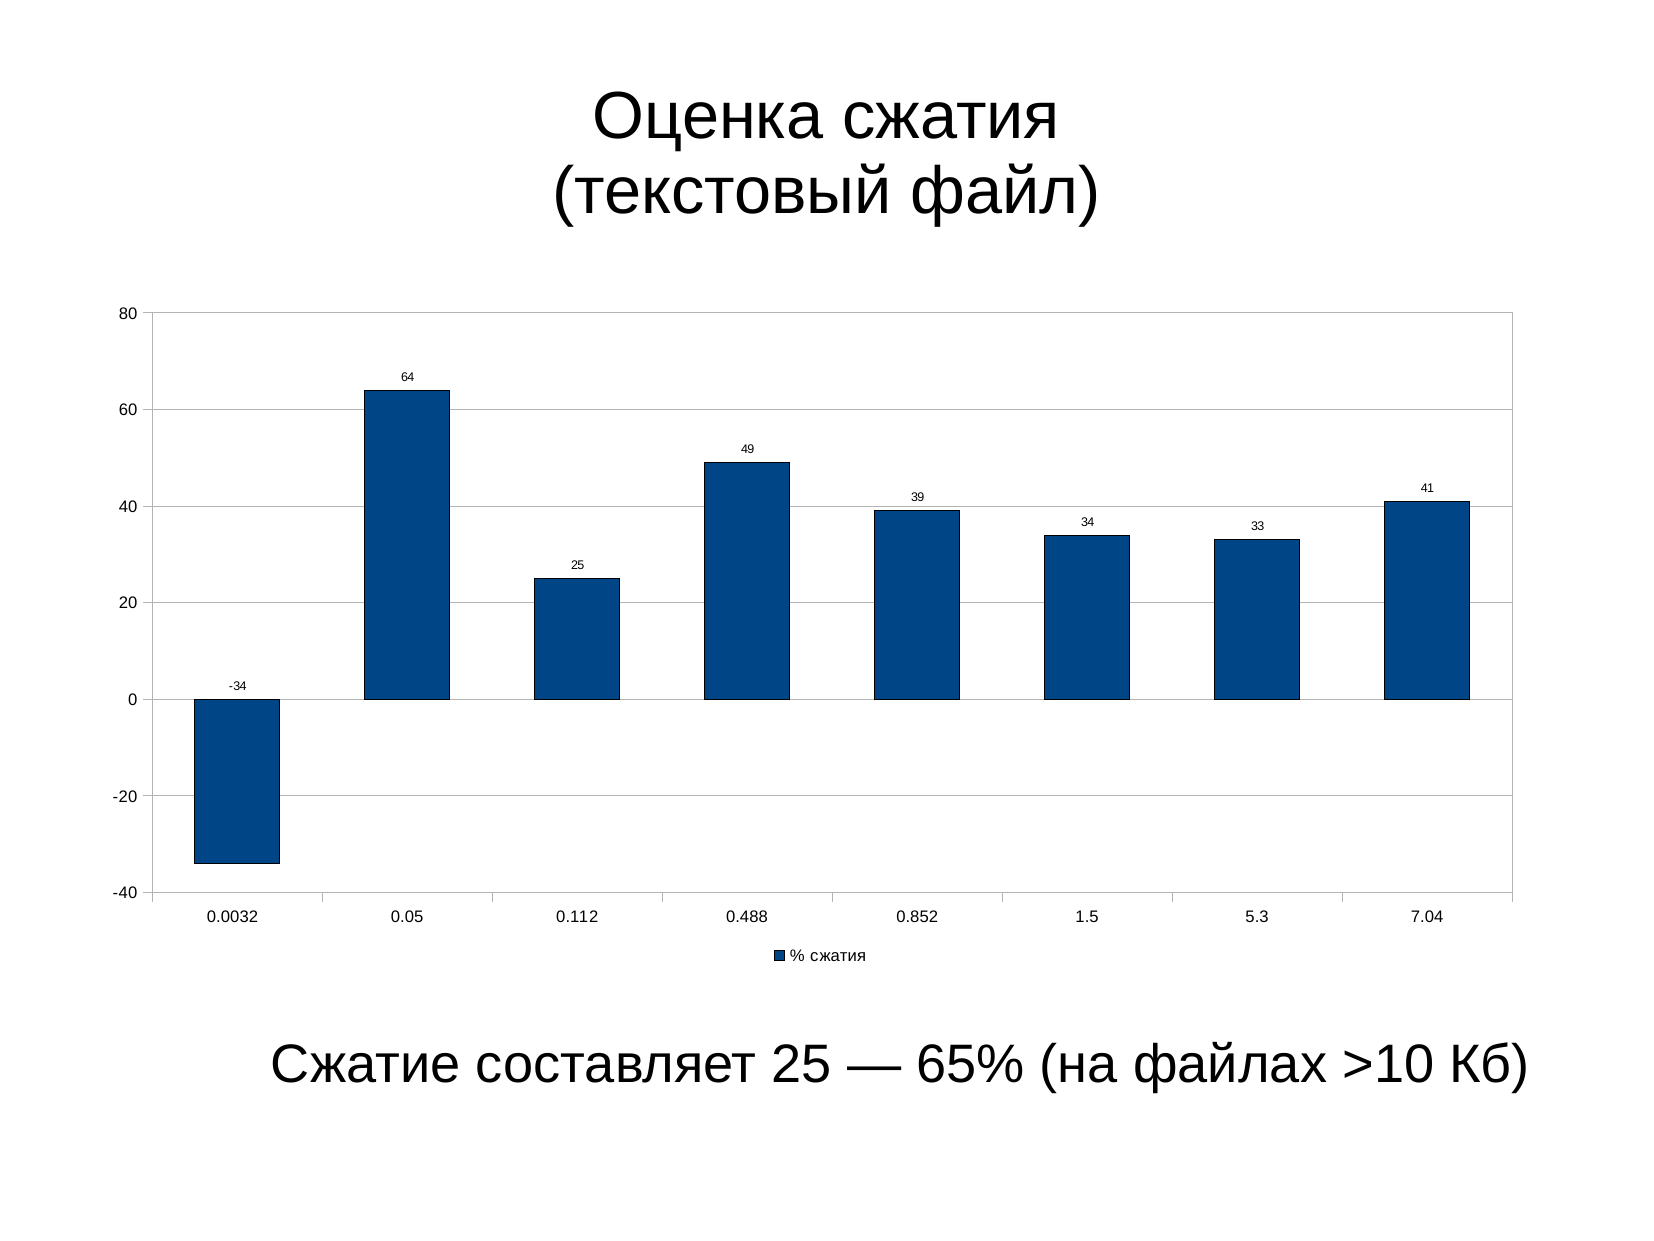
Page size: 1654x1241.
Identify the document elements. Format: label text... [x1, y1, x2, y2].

title Оценка сжатия (текстовый файл) [82, 49, 1571, 257]
list Сжатие составляет 25 — 65% (на файлах >10 Кб) [106, 1033, 1625, 1129]
chart [82, 289, 1572, 991]
